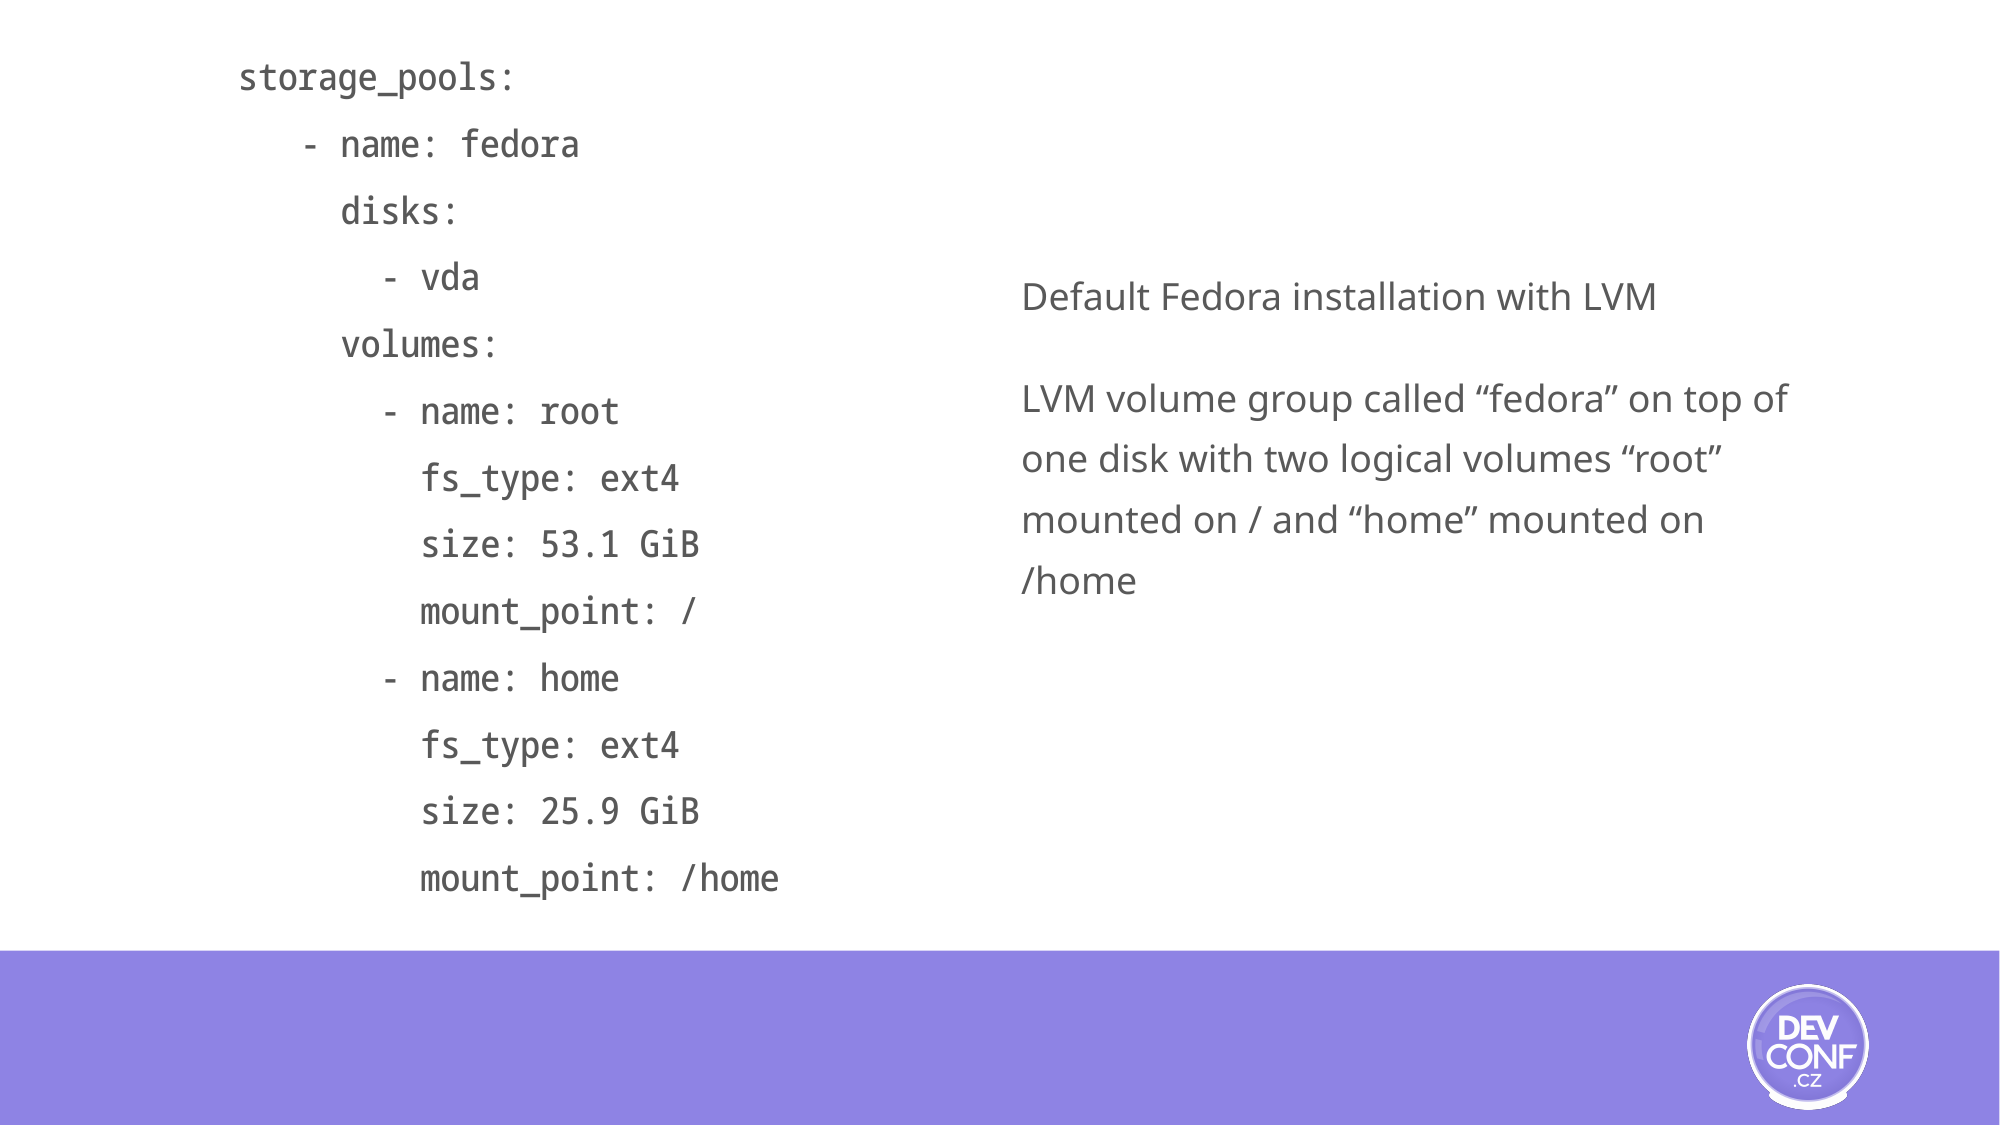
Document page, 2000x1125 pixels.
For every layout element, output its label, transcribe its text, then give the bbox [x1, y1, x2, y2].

subtitle Default Fedora installation with LVM [1021, 261, 1791, 320]
picture [1747, 984, 1869, 1110]
list storage_pools: - name: fedora disks: - vda volumes: - name: root fs_type: ext4 size: 53.1 GiB mount_point: / - name: home fs_type: ext4 size: 25.9 GiB mount_point: /home [140, 37, 910, 937]
list LVM volume group called “fedora” on top of one disk with two logical volumes “root” mounted on / and “home” mounted on /home [1021, 358, 1791, 937]
